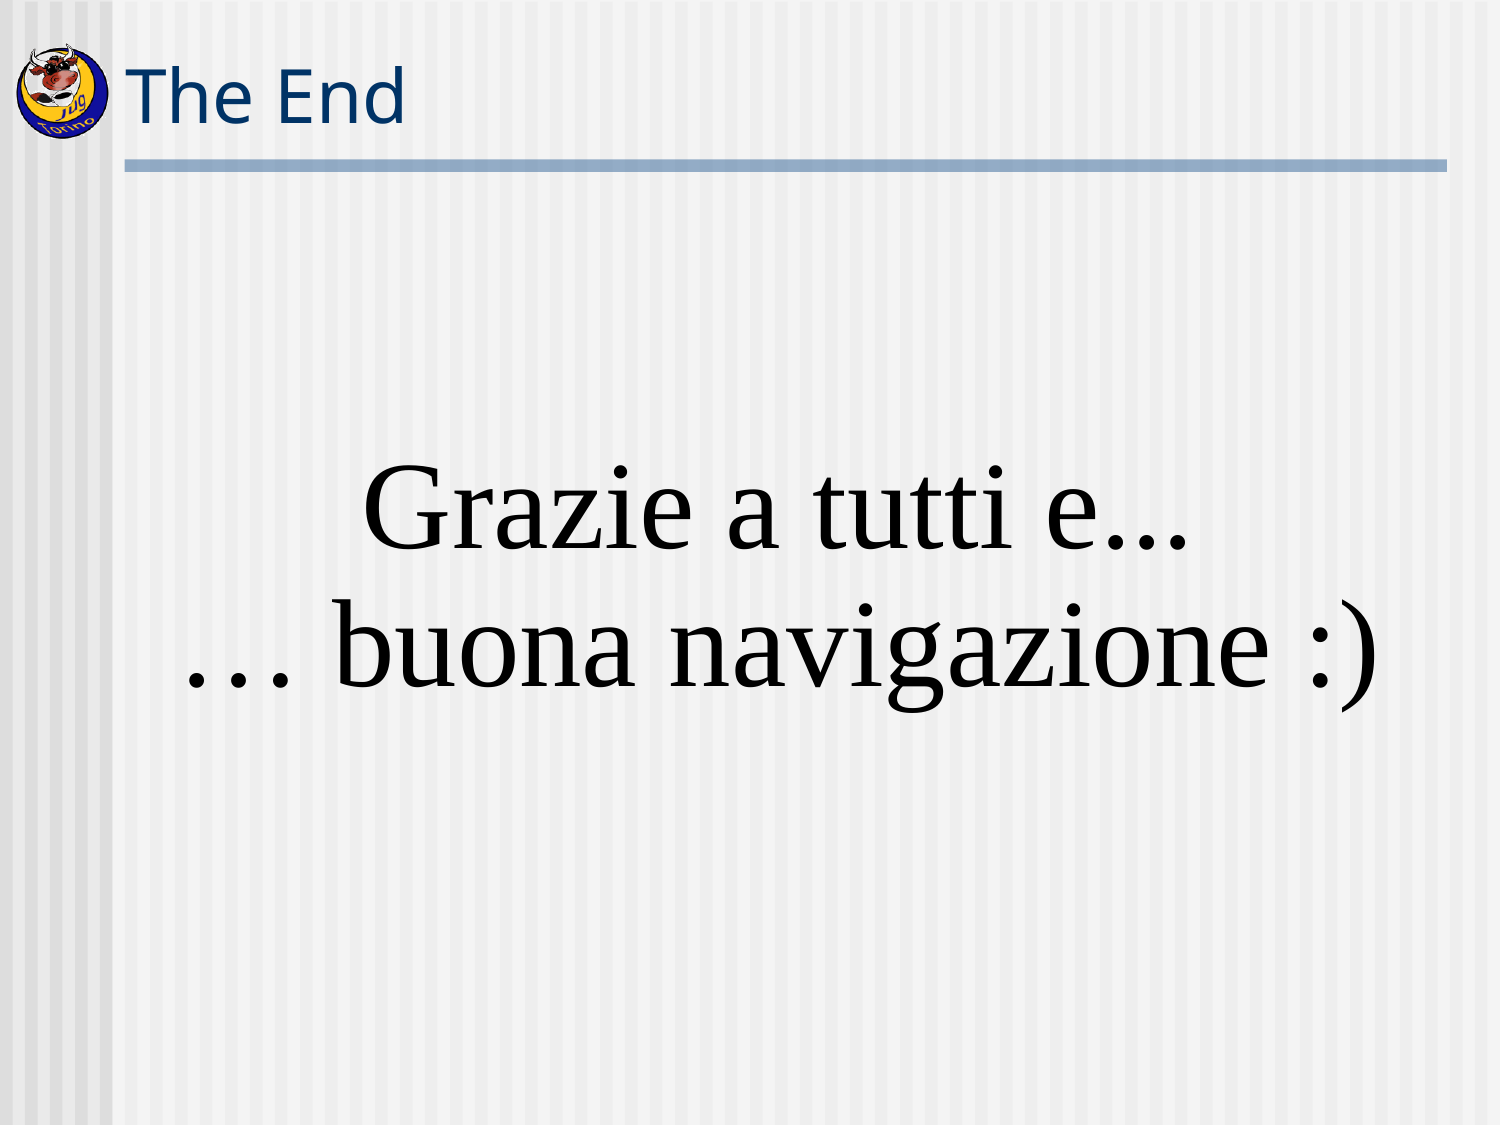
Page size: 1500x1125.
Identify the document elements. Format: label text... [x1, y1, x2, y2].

picture [5, 36, 119, 149]
text_box Grazie a tutti e... … buona navigazione :) [161, 429, 1396, 734]
title The End [124, 50, 1482, 138]
